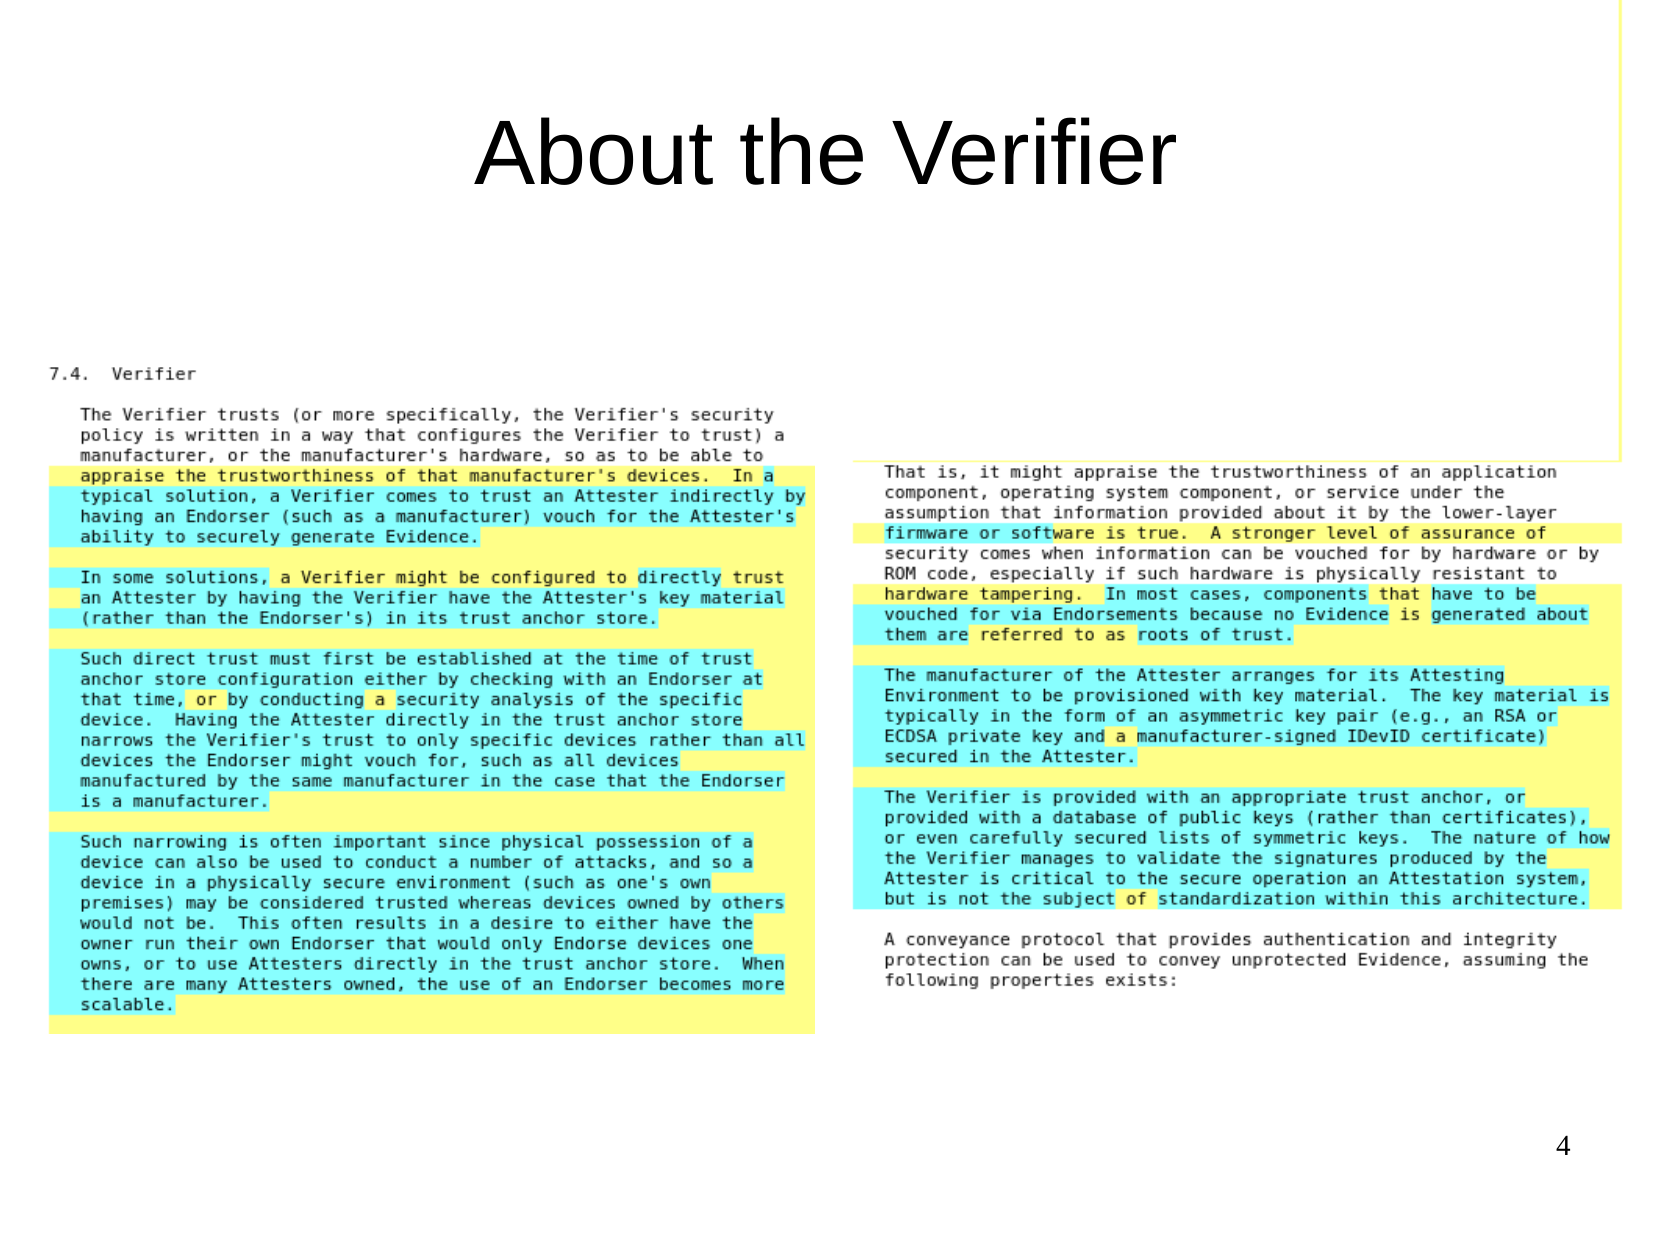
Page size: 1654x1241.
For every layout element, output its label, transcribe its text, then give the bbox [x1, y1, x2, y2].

picture [43, 366, 815, 1034]
picture [847, 0, 1630, 1008]
title About the Verifier [82, 49, 847, 257]
